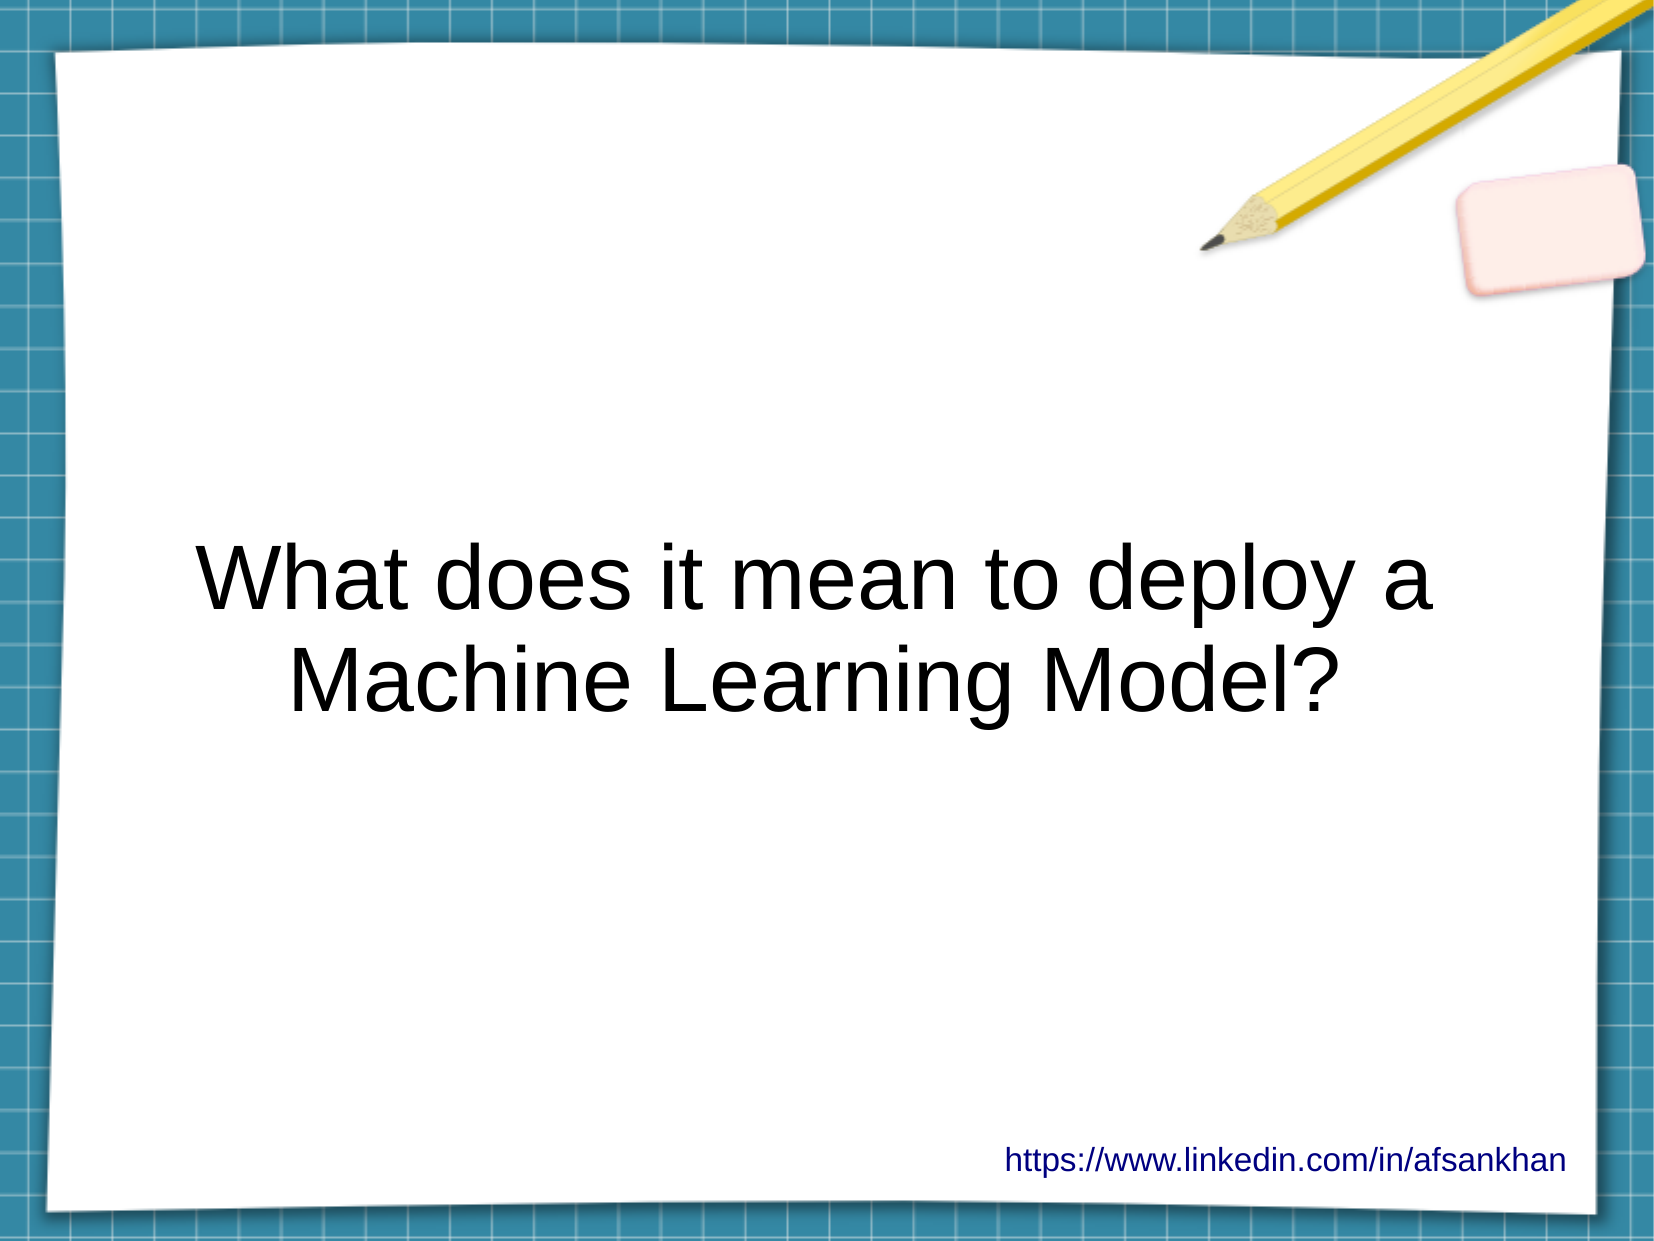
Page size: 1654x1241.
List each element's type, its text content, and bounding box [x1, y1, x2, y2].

text_box https://www.linkedin.com/in/afsankhan [989, 1133, 1583, 1186]
picture [0, 0, 1654, 1241]
title What does it mean to deploy a Machine Learning Model? [70, 525, 1560, 733]
